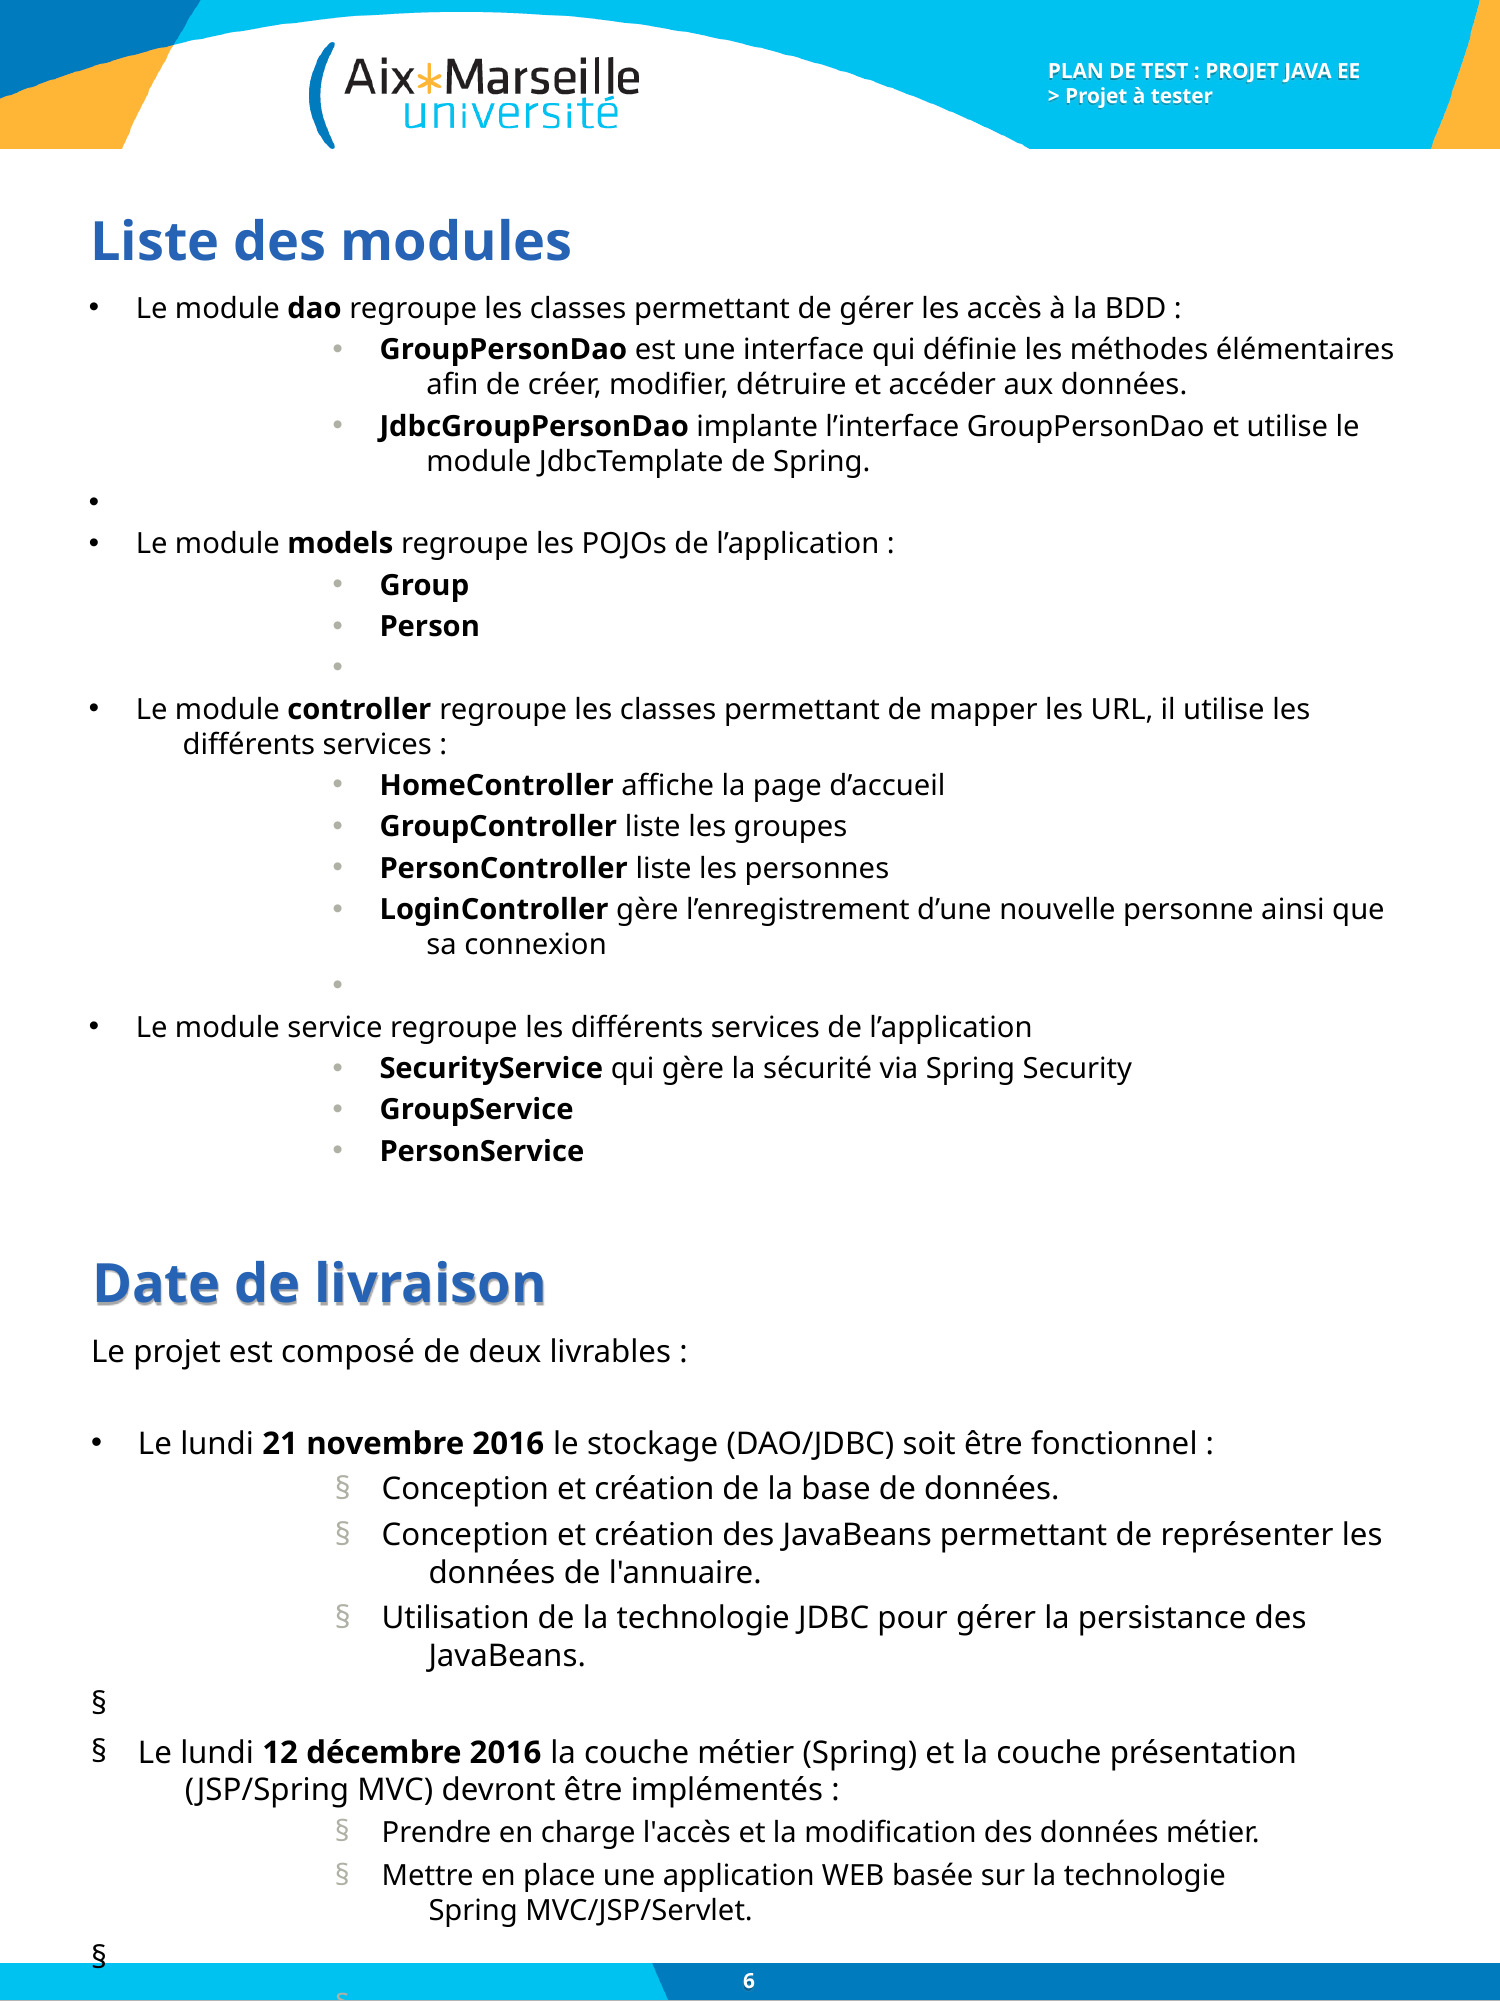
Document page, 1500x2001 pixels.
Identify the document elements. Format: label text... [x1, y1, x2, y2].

text_box PLAN DE TEST : PROJET JAVA EE > Projet à tester [1032, 0, 1500, 165]
list Le projet est composé de deux livrables : Le lundi 21 novembre 2016 le stockage (DAO/JDBC) soit être fonctionnel : Conception et création de la base de données. Conception et création des JavaBeans permettant de représenter les données de l'annuaire. Utilisation de la technologie JDBC pour gérer la persistance des JavaBeans. Le lundi 12 décembre 2016 la couche métier (Spring) et la couche présentation (JSP/Spring MVC) devront être implémentés : Prendre en charge l'accès et la modification des données métier. Mettre en place une application WEB basée sur la technologie Spring MVC/JSP/Servlet. [76, 1323, 1427, 2000]
title Liste des modules [75, 115, 1426, 363]
text_box Date de livraison [77, 1157, 1428, 1405]
list Le module dao regroupe les classes permettant de gérer les accès à la BDD : GroupPersonDao est une interface qui définie les méthodes élémentaires afin de créer, modifier, détruire et accéder aux données. JdbcGroupPersonDao implante l’interface GroupPersonDao et utilise le module JdbcTemplate de Spring. Le module models regroupe les POJOs de l’application : Group Person Le module controller regroupe les classes permettant de mapper les URL, il utilise les différents services : HomeController affiche la page d’accueil GroupController liste les groupes PersonController liste les personnes LoginController gère l’enregistrement d’une nouvelle personne ainsi que sa connexion Le module service regroupe les différents services de l’application SecurityService qui gère la sécurité via Spring Security GroupService PersonService [73, 281, 1424, 1202]
